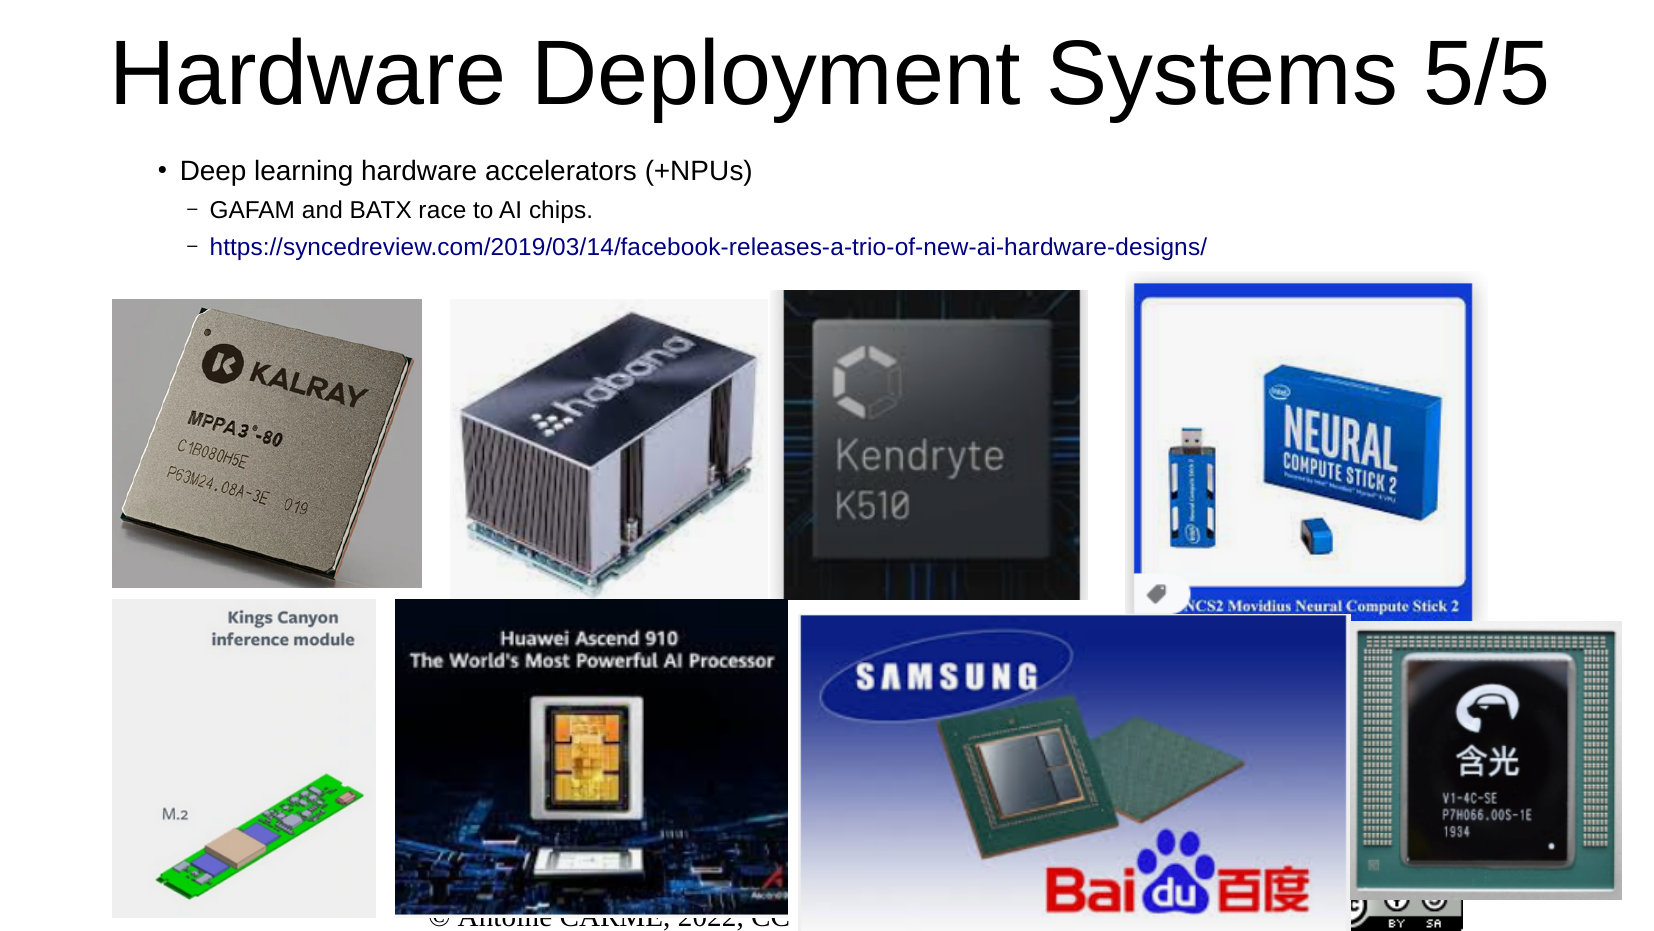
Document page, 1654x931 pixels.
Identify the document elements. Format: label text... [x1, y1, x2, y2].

picture [112, 299, 422, 588]
picture [112, 599, 376, 919]
picture [798, 271, 1622, 931]
list Deep learning hardware accelerators (+NPUs) GAFAM and BATX race to AI chips. https://syncedreview.com/2019/03/14/facebook-releases-a-trio-of-new-ai-hardware-designs/ [150, 154, 1476, 263]
title Hardware Deployment Systems 5/5 [86, 0, 1576, 151]
picture [395, 290, 1088, 918]
